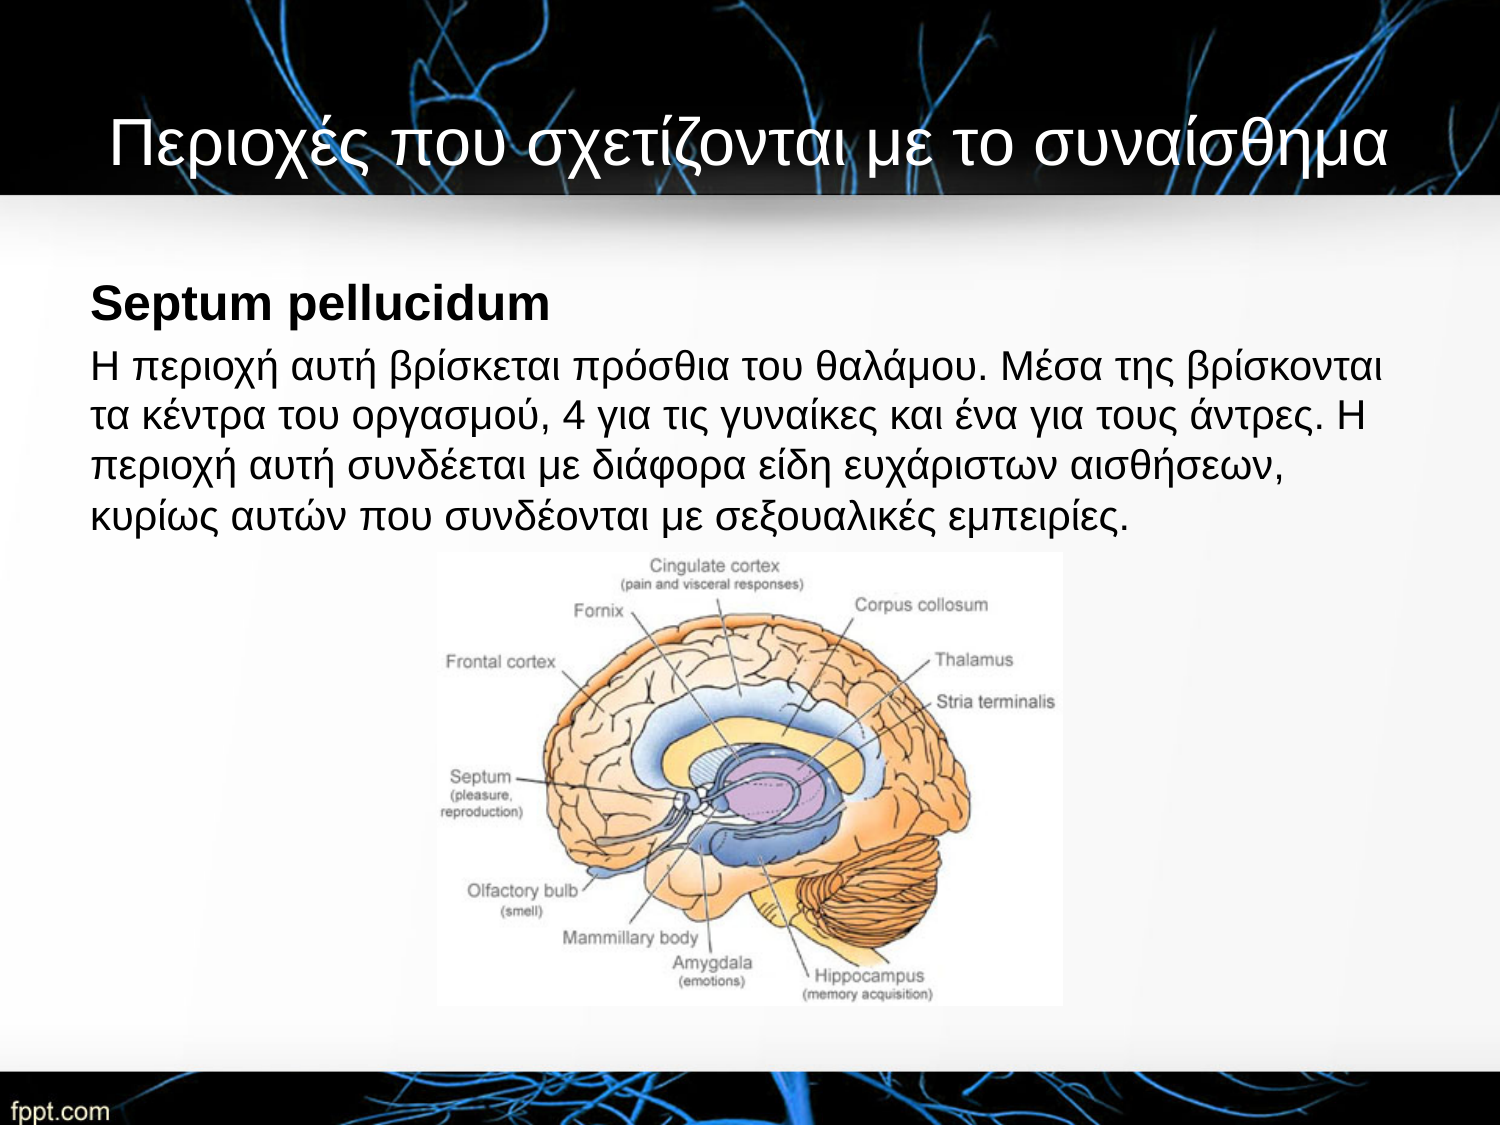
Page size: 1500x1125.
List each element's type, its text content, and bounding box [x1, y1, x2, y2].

picture [0, 0, 1500, 1125]
title Περιοχές που σχετίζονται με το συναίσθημα [75, 45, 1425, 233]
list Septum pellucidum Η περιοχή αυτή βρίσκεται πρόσθια του θαλάμου. Μέσα της βρίσκονται τα κέντρα του οργασμού, 4 για τις γυναίκες και ένα για τους άντρες. Η περιοχή αυτή συνδέεται με διάφορα είδη ευχάριστων αισθήσεων, κυρίως αυτών που συνδέονται με σεξουαλικές εμπειρίες. [75, 262, 1425, 1005]
